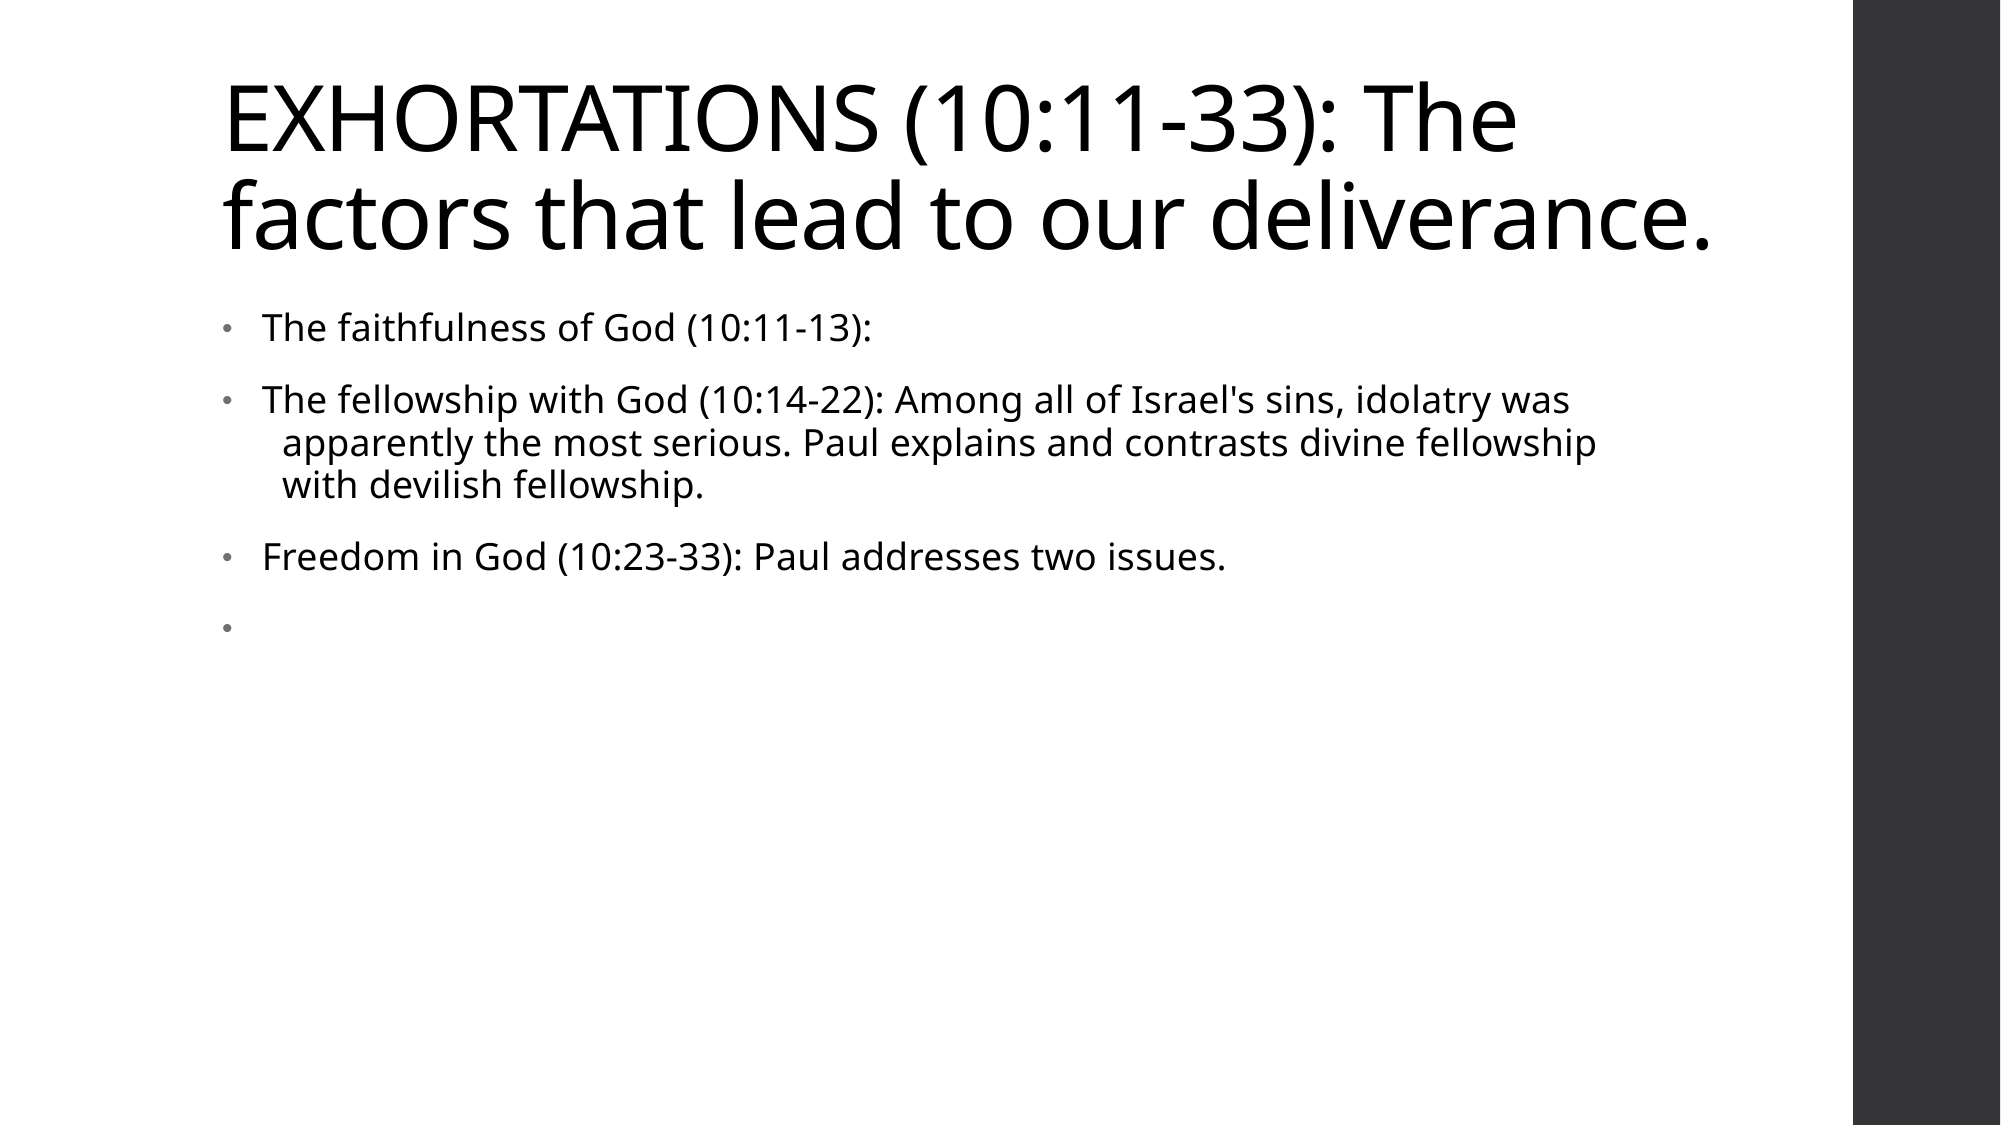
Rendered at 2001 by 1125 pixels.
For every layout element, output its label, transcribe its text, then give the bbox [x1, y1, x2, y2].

list The faithfulness of God (10:11-13): The fellowship with God (10:14-22): Among all of Israel's sins, idolatry was apparently the most serious. Paul explains and contrasts divine fellowship with devilish fellowship. Freedom in God (10:23-33): Paul addresses two issues. [206, 299, 1617, 1014]
title EXHORTATIONS (10:11-33): The factors that lead to our deliverance. [206, 60, 1797, 278]
